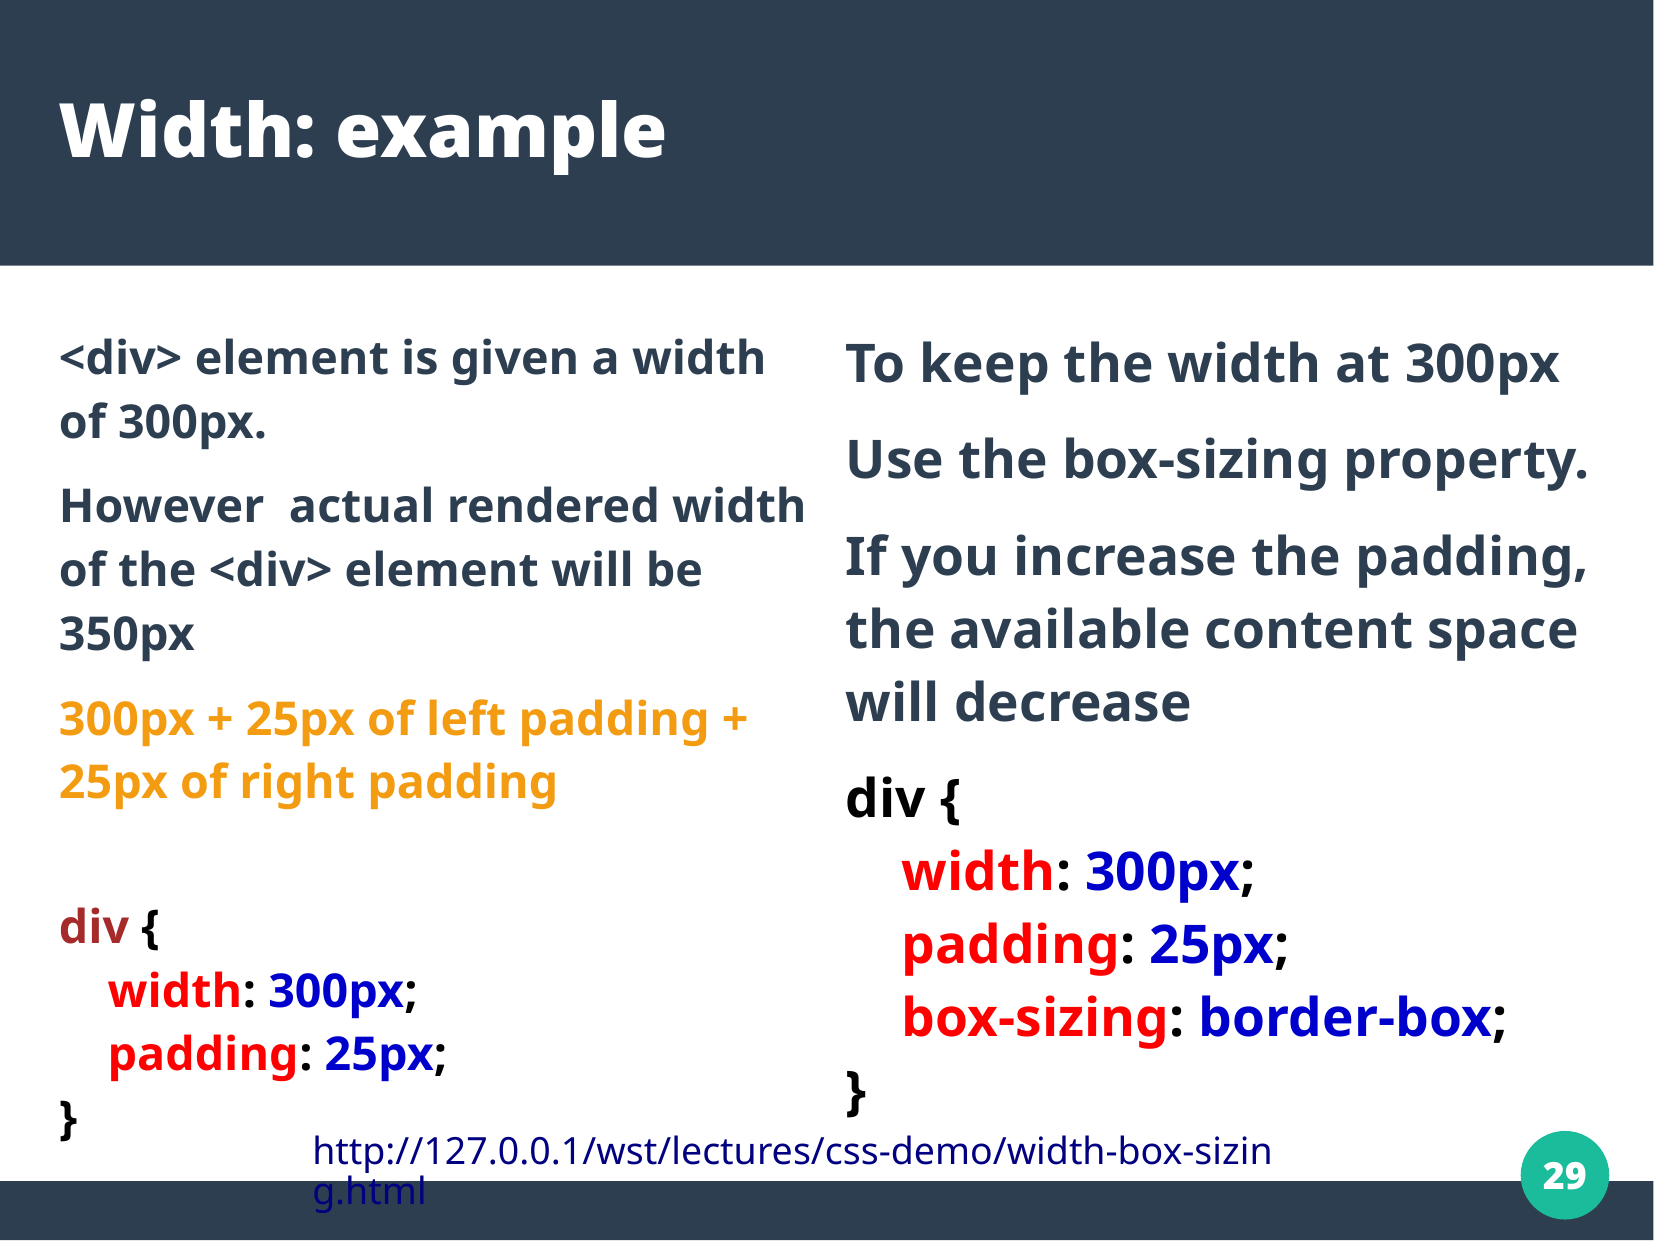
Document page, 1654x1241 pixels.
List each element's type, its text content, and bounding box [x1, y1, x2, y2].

list To keep the width at 300px Use the box-sizing property. If you increase the padding, the available content space will decrease div { width: 300px; padding: 25px; box-sizing: border-box; } [845, 324, 1596, 1152]
list <div> element is given a width of 300px. However actual rendered width of the <div> element will be 350px 300px + 25px of left padding + 25px of right padding div { width: 300px; padding: 25px; } [59, 324, 809, 1152]
title Width: example [59, 49, 1595, 207]
text_box http://127.0.0.1/wst/lectures/css-demo/width-box-sizing.html [297, 1117, 1295, 1220]
